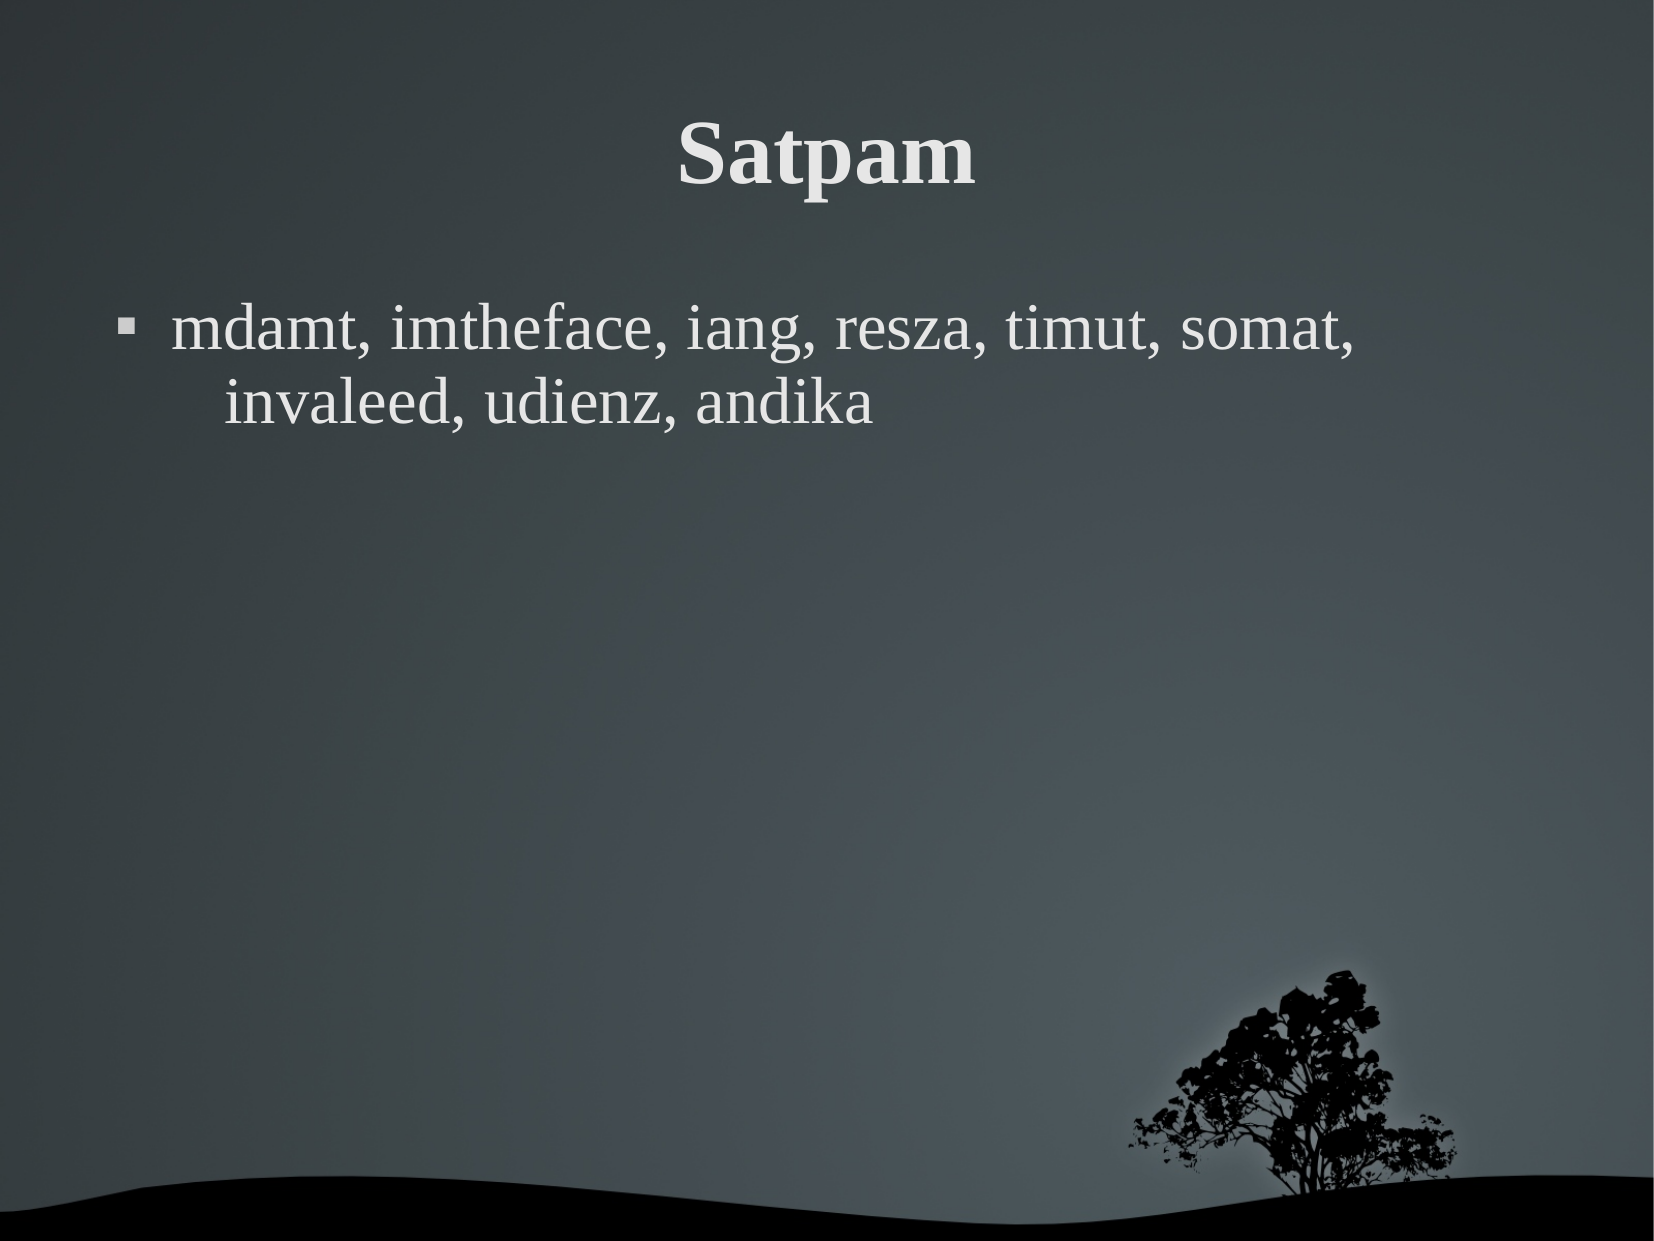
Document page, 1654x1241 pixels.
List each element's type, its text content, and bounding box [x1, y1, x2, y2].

title Satpam [82, 56, 1571, 250]
picture [0, 0, 1654, 1241]
list mdamt, imtheface, iang, resza, timut, somat, invaleed, udienz, andika [82, 290, 1571, 1094]
